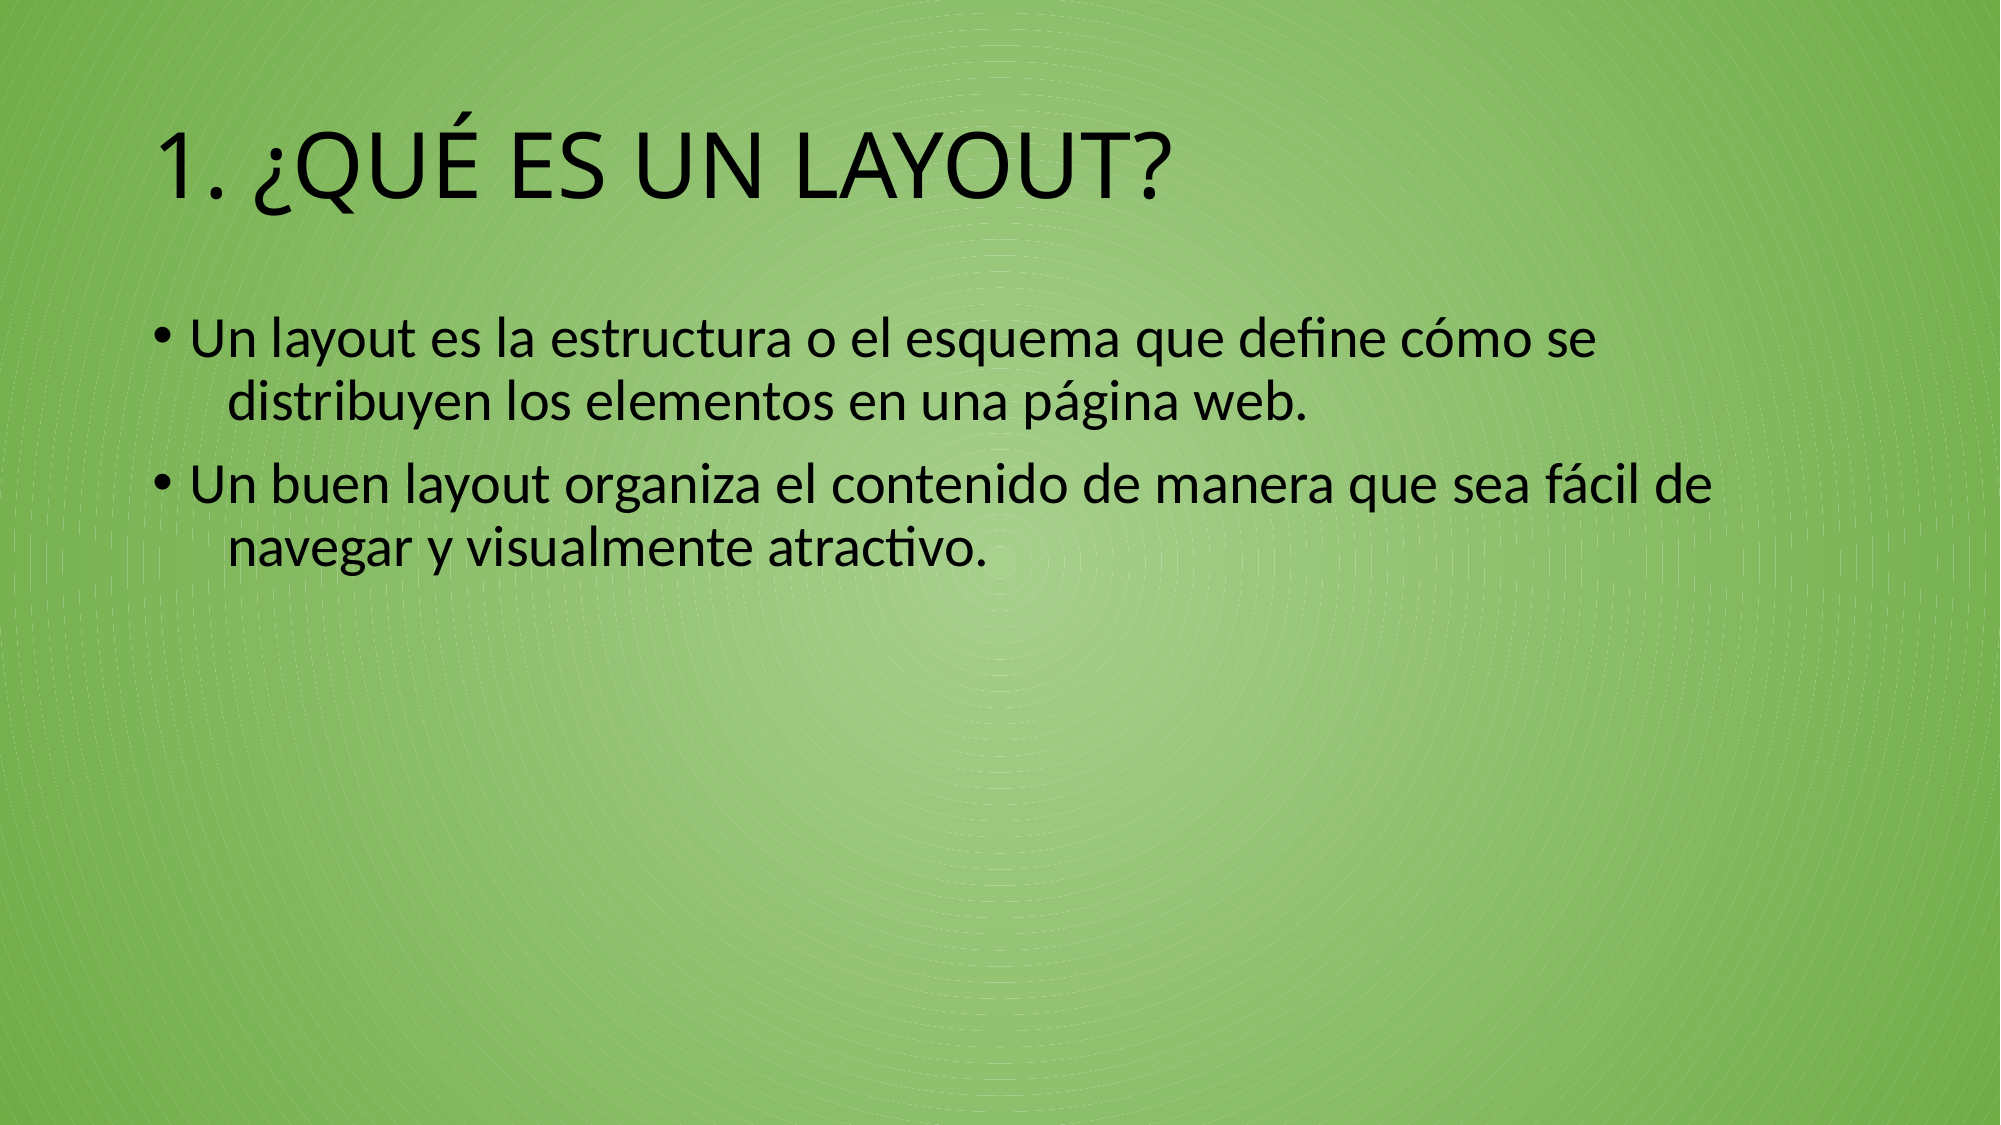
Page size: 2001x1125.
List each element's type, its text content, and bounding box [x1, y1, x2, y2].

list Un layout es la estructura o el esquema que define cómo se distribuyen los elementos en una página web. Un buen layout organiza el contenido de manera que sea fácil de navegar y visualmente atractivo. [137, 299, 1863, 1014]
title 1. ¿QUÉ ES UN LAYOUT? [137, 59, 1863, 278]
